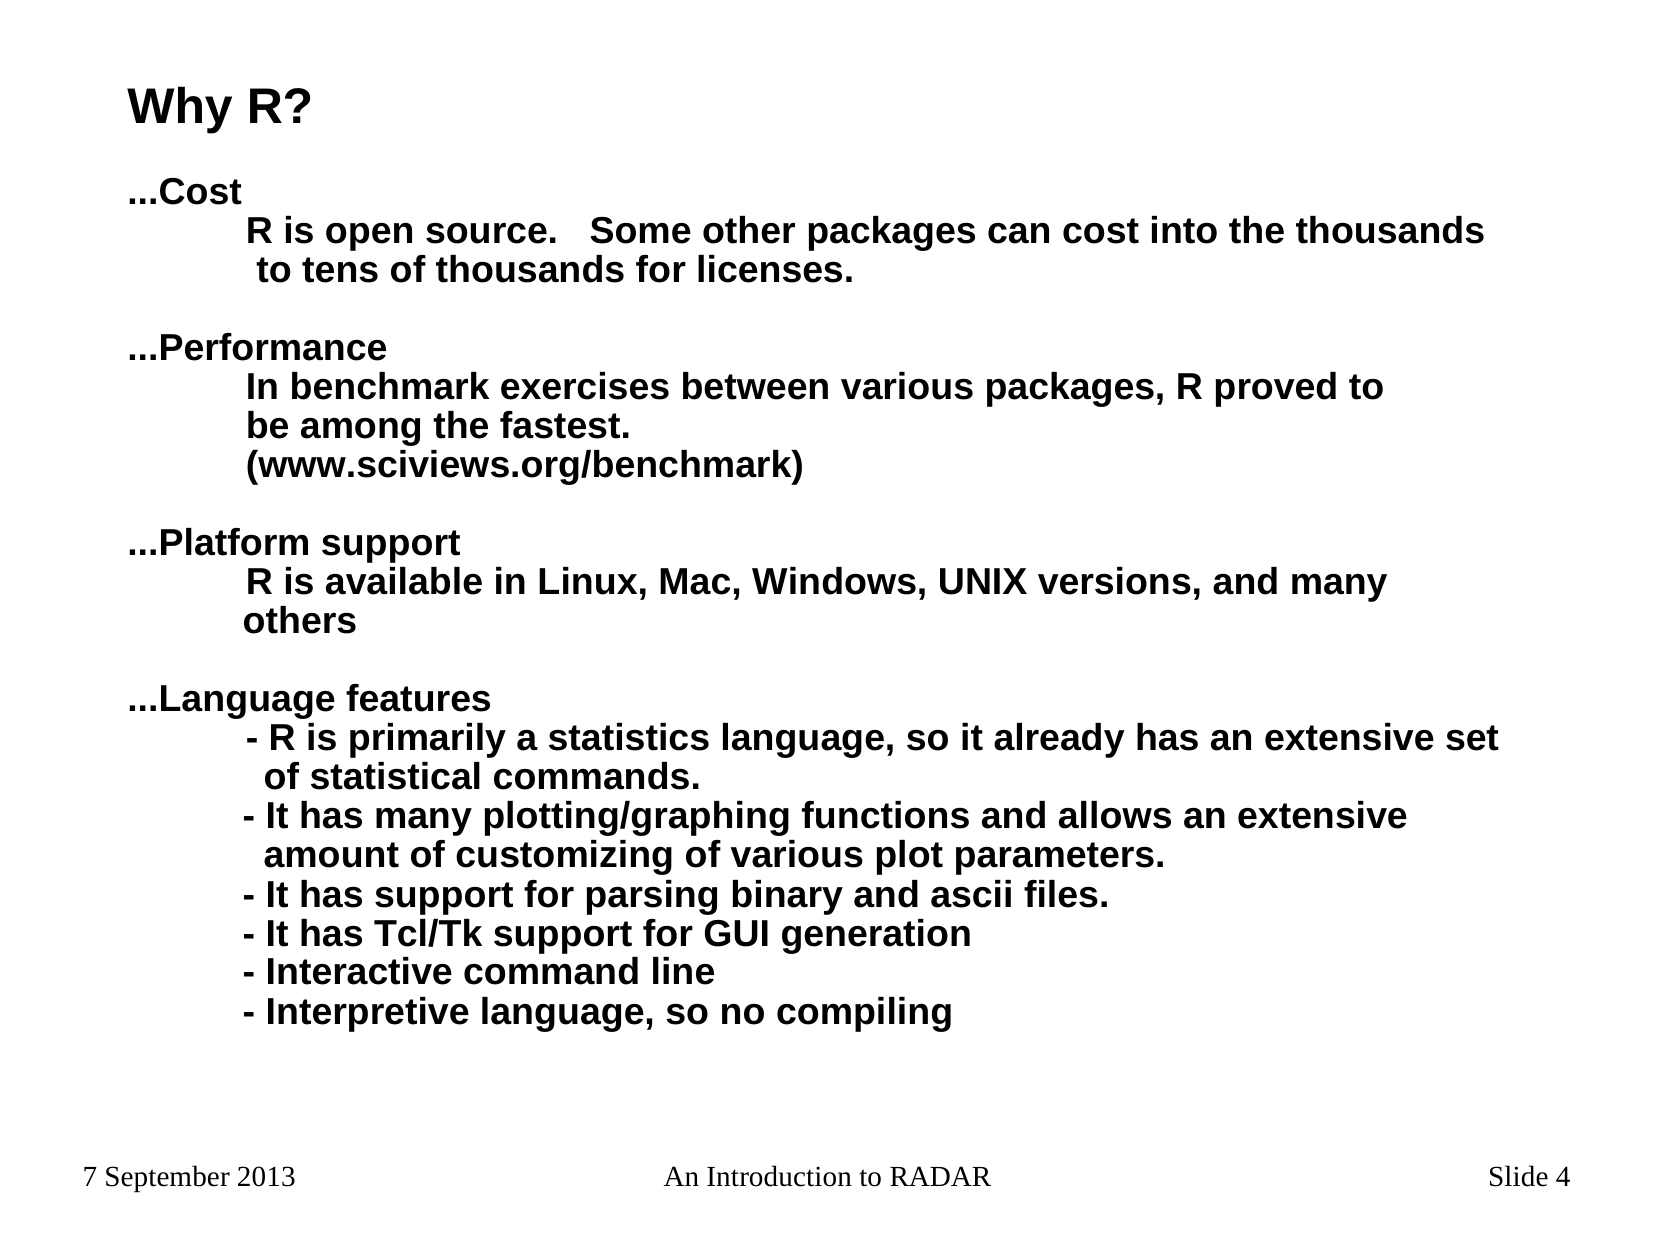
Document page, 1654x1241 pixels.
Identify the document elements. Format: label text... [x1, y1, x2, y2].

text_box Why R? ...Cost R is open source. Some other packages can cost into the thousands to tens of thousands for licenses. ...Performance In benchmark exercises between various packages, R proved to be among the fastest. (www.sciviews.org/benchmark) ...Platform support R is available in Linux, Mac, Windows, UNIX versions, and many others ...Language features - R is primarily a statistics language, so it already has an extensive set of statistical commands. - It has many plotting/graphing functions and allows an extensive amount of customizing of various plot parameters. - It has support for parsing binary and ascii files. - It has Tcl/Tk support for GUI generation - Interactive command line - Interpretive language, so no compiling [112, 75, 1529, 1079]
